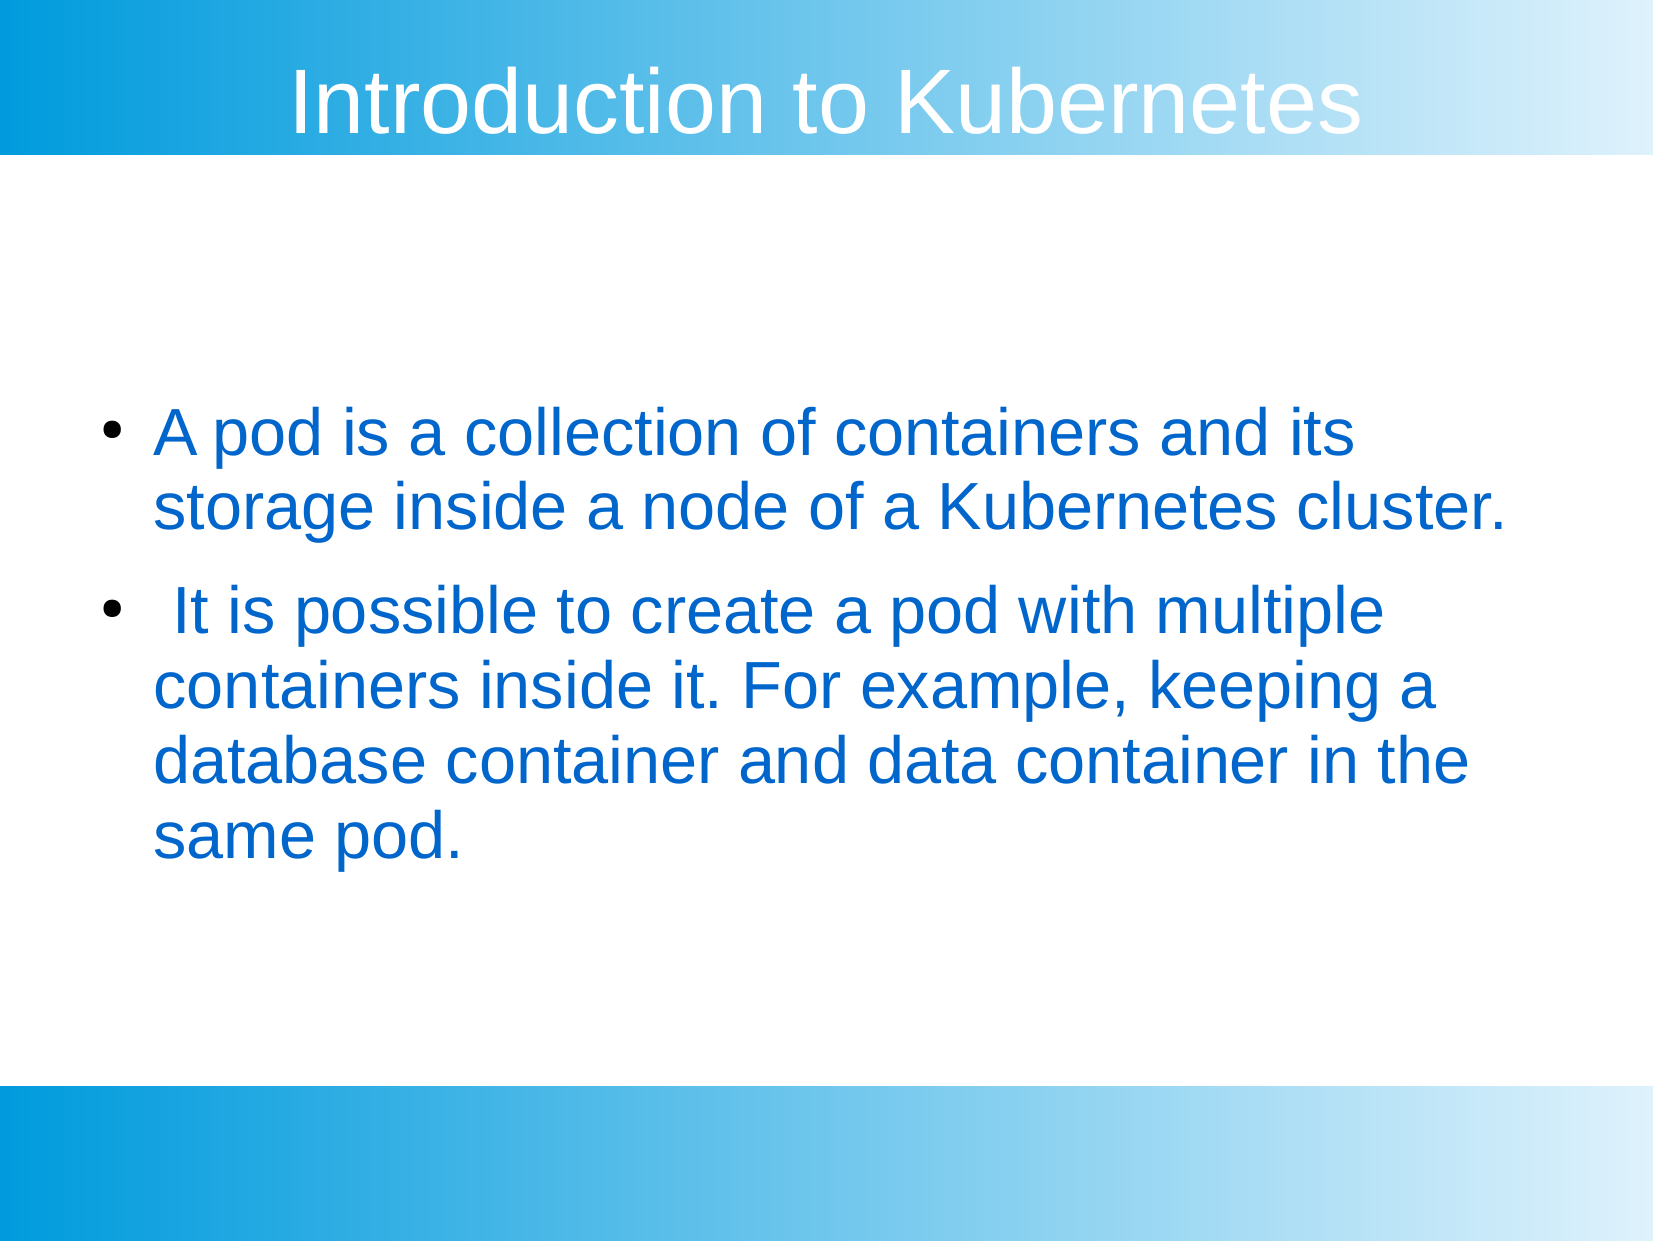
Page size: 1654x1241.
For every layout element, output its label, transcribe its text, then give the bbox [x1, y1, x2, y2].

list A pod is a collection of containers and its storage inside a node of a Kubernetes cluster. It is possible to create a pod with multiple containers inside it. For example, keeping a database container and data container in the same pod. [82, 290, 1571, 756]
title Introduction to Kubernetes [82, 49, 1571, 155]
